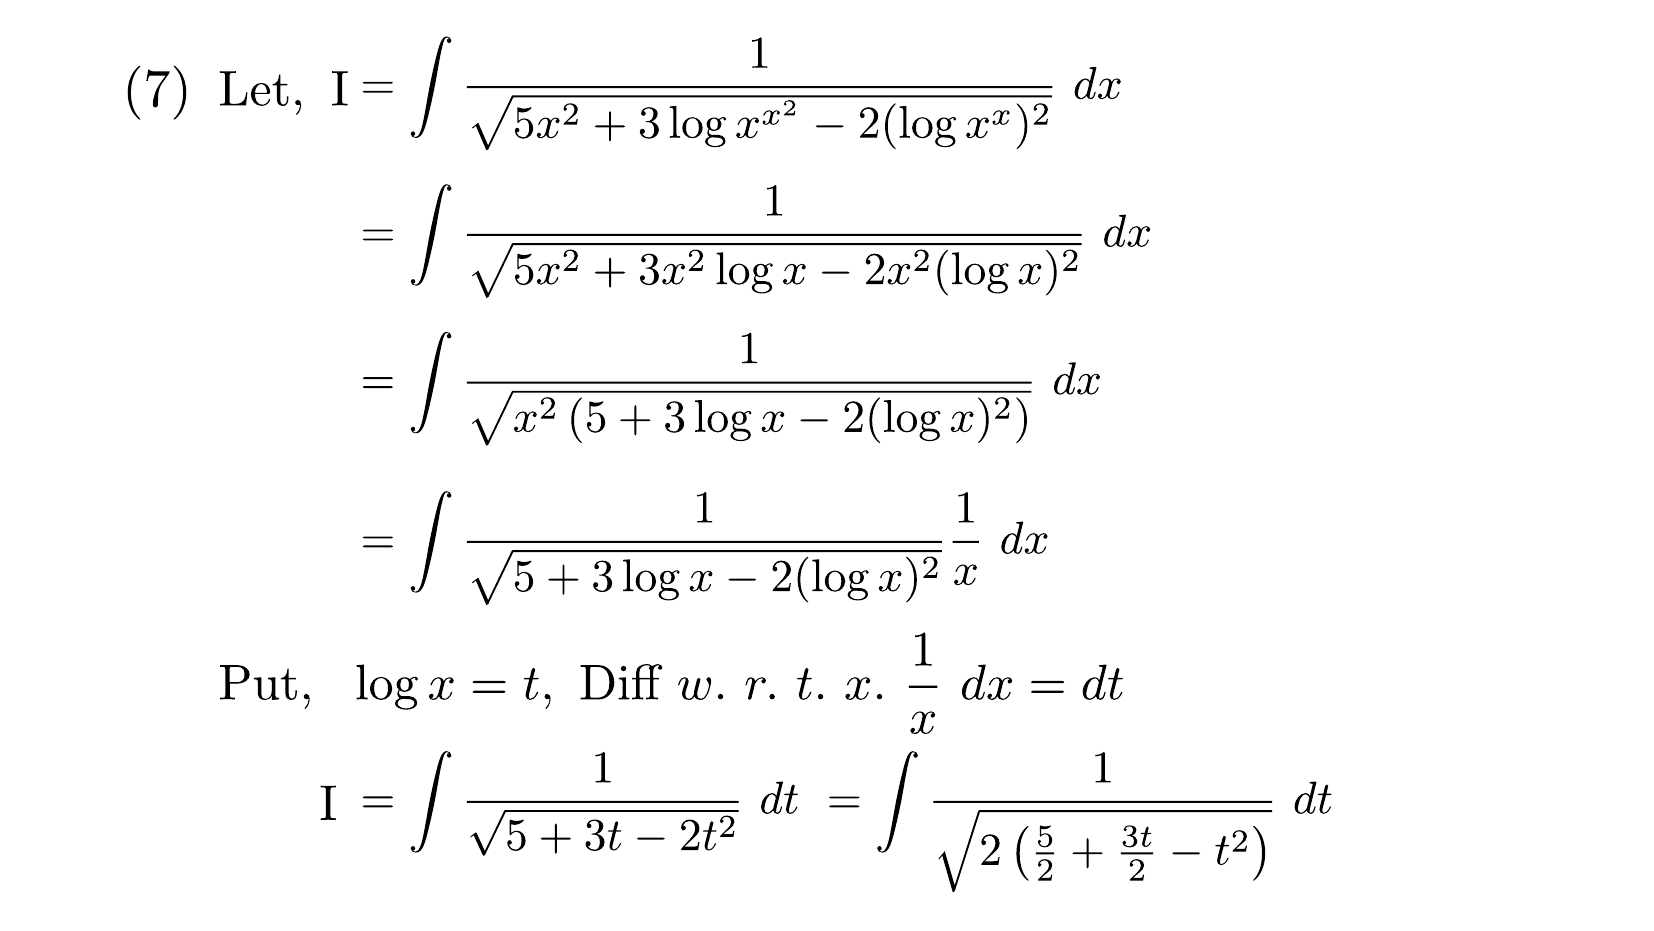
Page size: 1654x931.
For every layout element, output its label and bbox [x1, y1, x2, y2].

text_box [332, 71, 348, 106]
text_box [828, 751, 1332, 893]
text_box [219, 71, 302, 115]
text_box [362, 751, 799, 856]
text_box [362, 331, 1101, 446]
text_box [362, 491, 1048, 605]
text_box [125, 65, 187, 120]
title [47, 36, 1607, 898]
text_box [362, 184, 1151, 298]
text_box [362, 36, 1121, 151]
text_box [220, 632, 1124, 735]
text_box [320, 785, 336, 820]
